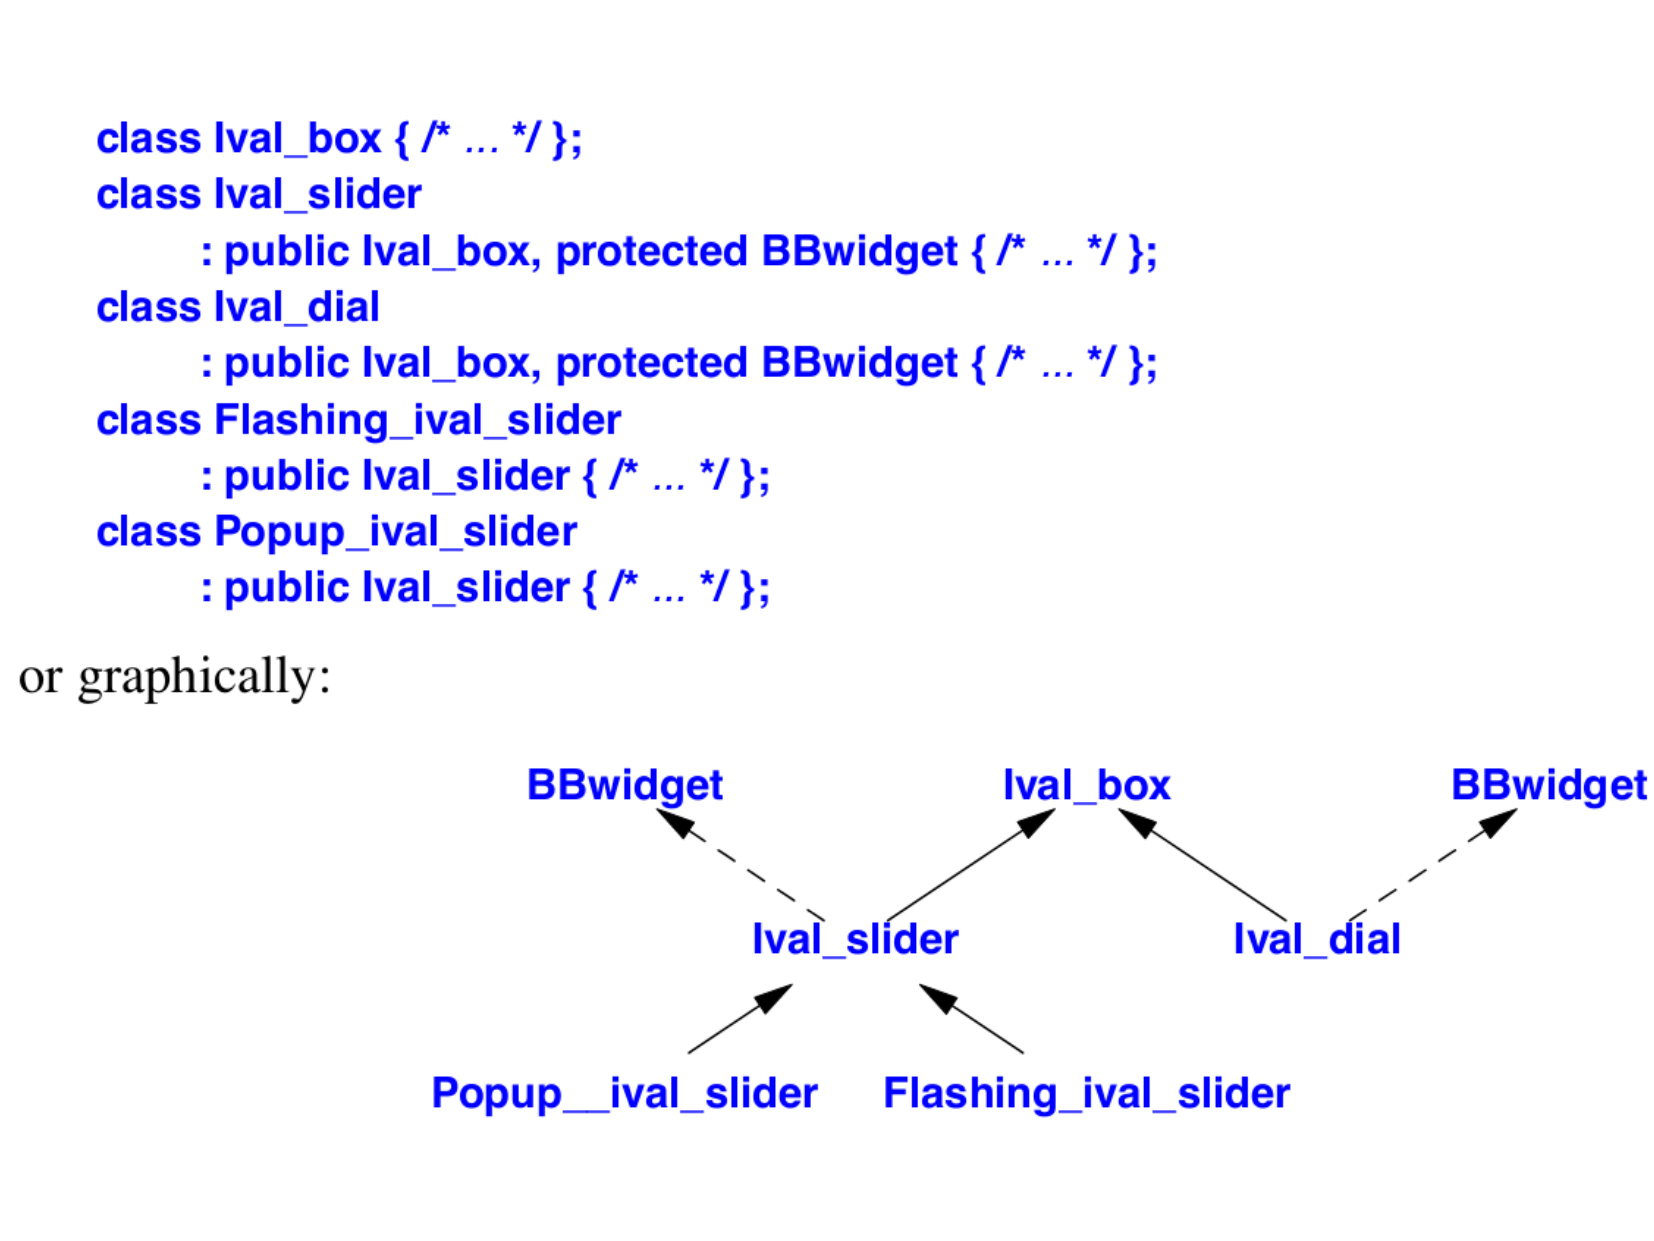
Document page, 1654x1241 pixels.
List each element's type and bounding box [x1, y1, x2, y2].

picture [1, 107, 1654, 1134]
